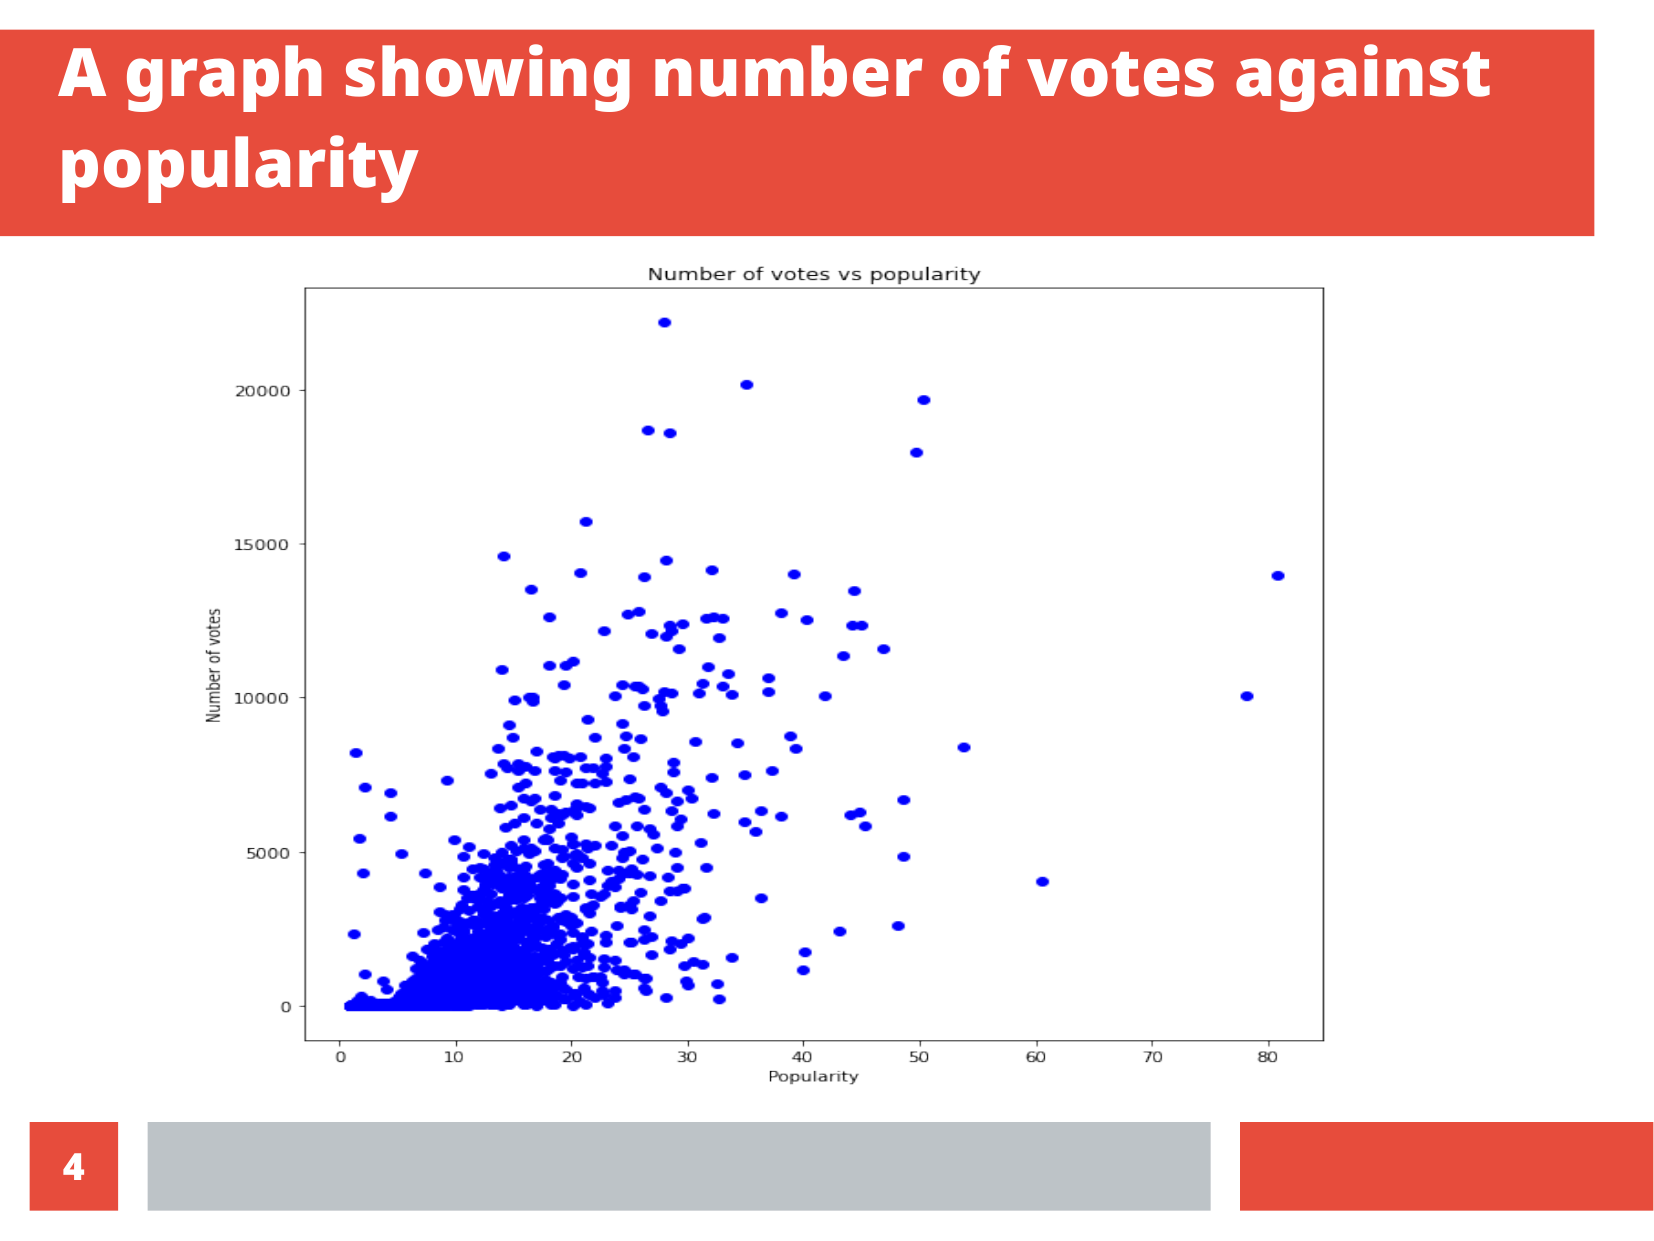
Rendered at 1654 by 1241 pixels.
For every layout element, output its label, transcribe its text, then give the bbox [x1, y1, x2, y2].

picture [195, 257, 1336, 1093]
title A graph showing number of votes against popularity [59, 59, 1595, 207]
